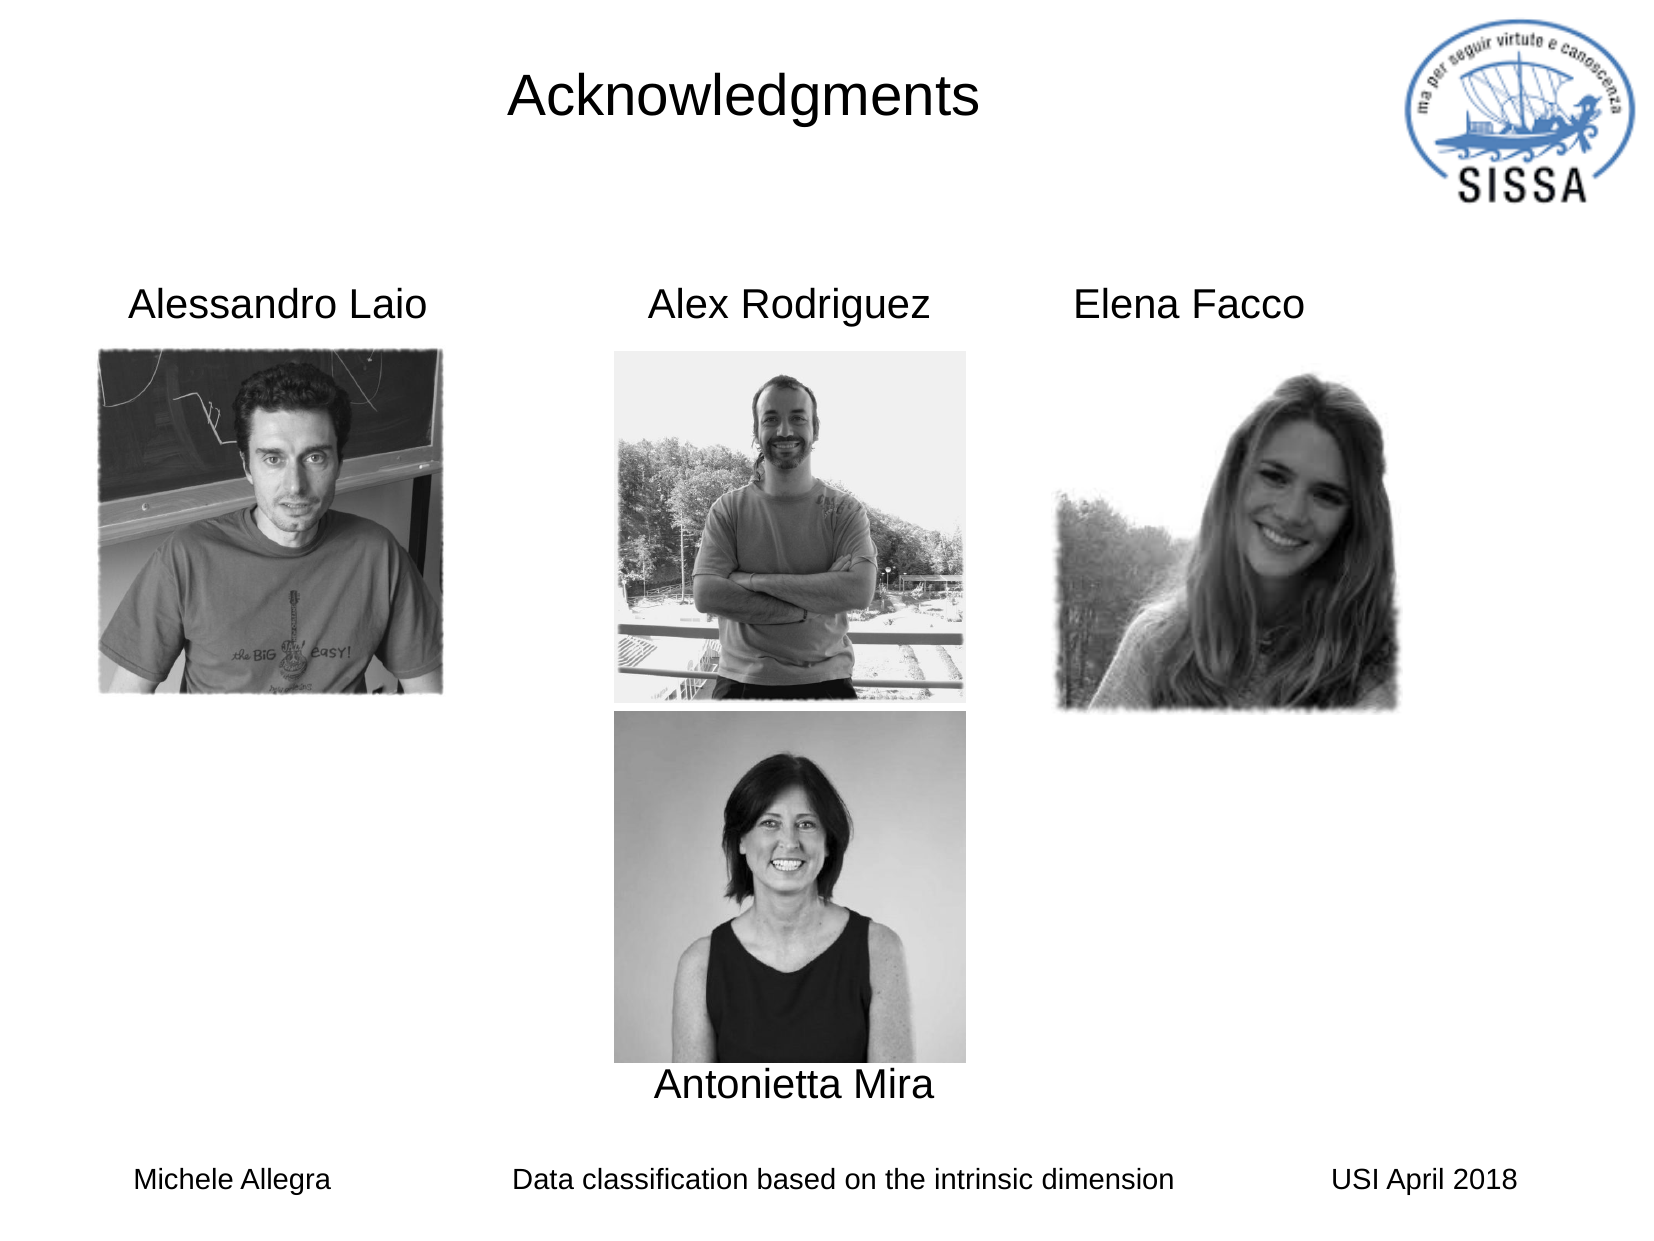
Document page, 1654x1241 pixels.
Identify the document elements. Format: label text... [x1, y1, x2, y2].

picture [614, 351, 966, 703]
text_box Alex Rodriguez [633, 273, 971, 336]
subtitle [82, 198, 1571, 1111]
picture [614, 711, 966, 1063]
text_box Antonietta Mira [639, 1053, 977, 1115]
title Acknowledgments [118, 44, 1371, 147]
text_box Alessandro Laio [113, 273, 452, 336]
text_box Elena Facco [1058, 273, 1397, 336]
picture [1051, 363, 1403, 715]
picture [94, 345, 446, 697]
picture [1391, 16, 1652, 207]
title Michele Allegra Data classification based on the intrinsic dimension USI April 2018 [82, 1141, 1571, 1217]
